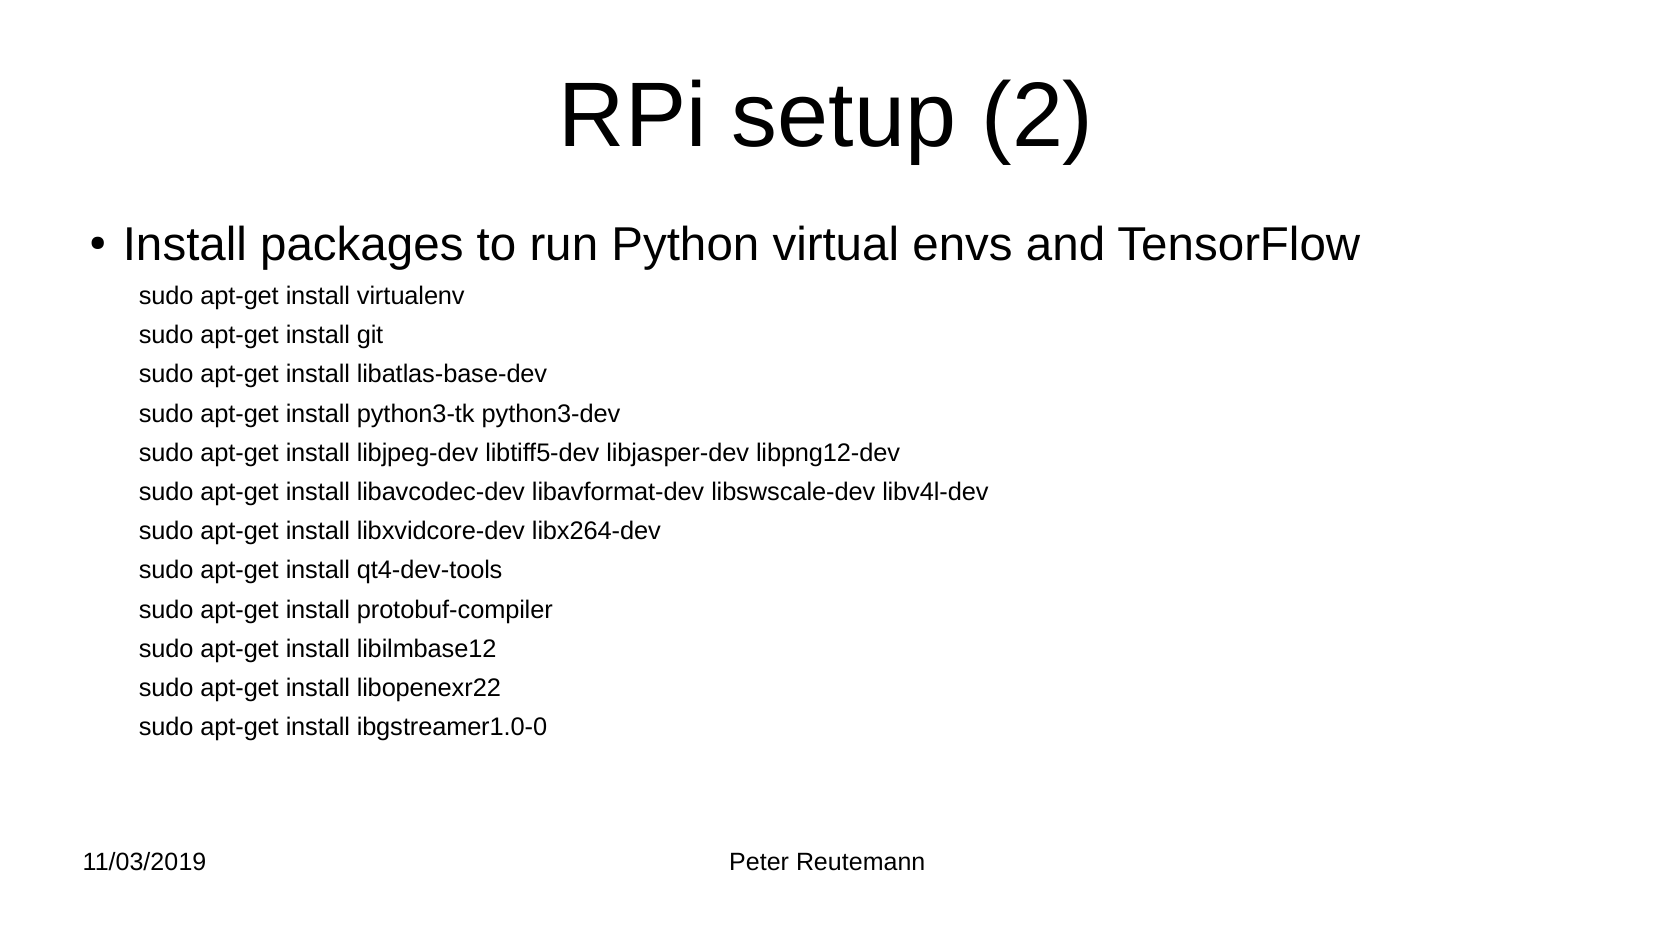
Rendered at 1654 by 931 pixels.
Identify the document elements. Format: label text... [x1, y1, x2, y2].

list Install packages to run Python virtual envs and TensorFlow sudo apt-get install virtualenv sudo apt-get install git sudo apt-get install libatlas-base-dev sudo apt-get install python3-tk python3-dev sudo apt-get install libjpeg-dev libtiff5-dev libjasper-dev libpng12-dev sudo apt-get install libavcodec-dev libavformat-dev libswscale-dev libv4l-dev sudo apt-get install libxvidcore-dev libx264-dev sudo apt-get install qt4-dev-tools sudo apt-get install protobuf-compiler sudo apt-get install libilmbase12 sudo apt-get install libopenexr22 sudo apt-get install ibgstreamer1.0-0 [82, 217, 1571, 758]
title RPi setup (2) [82, 37, 1571, 193]
